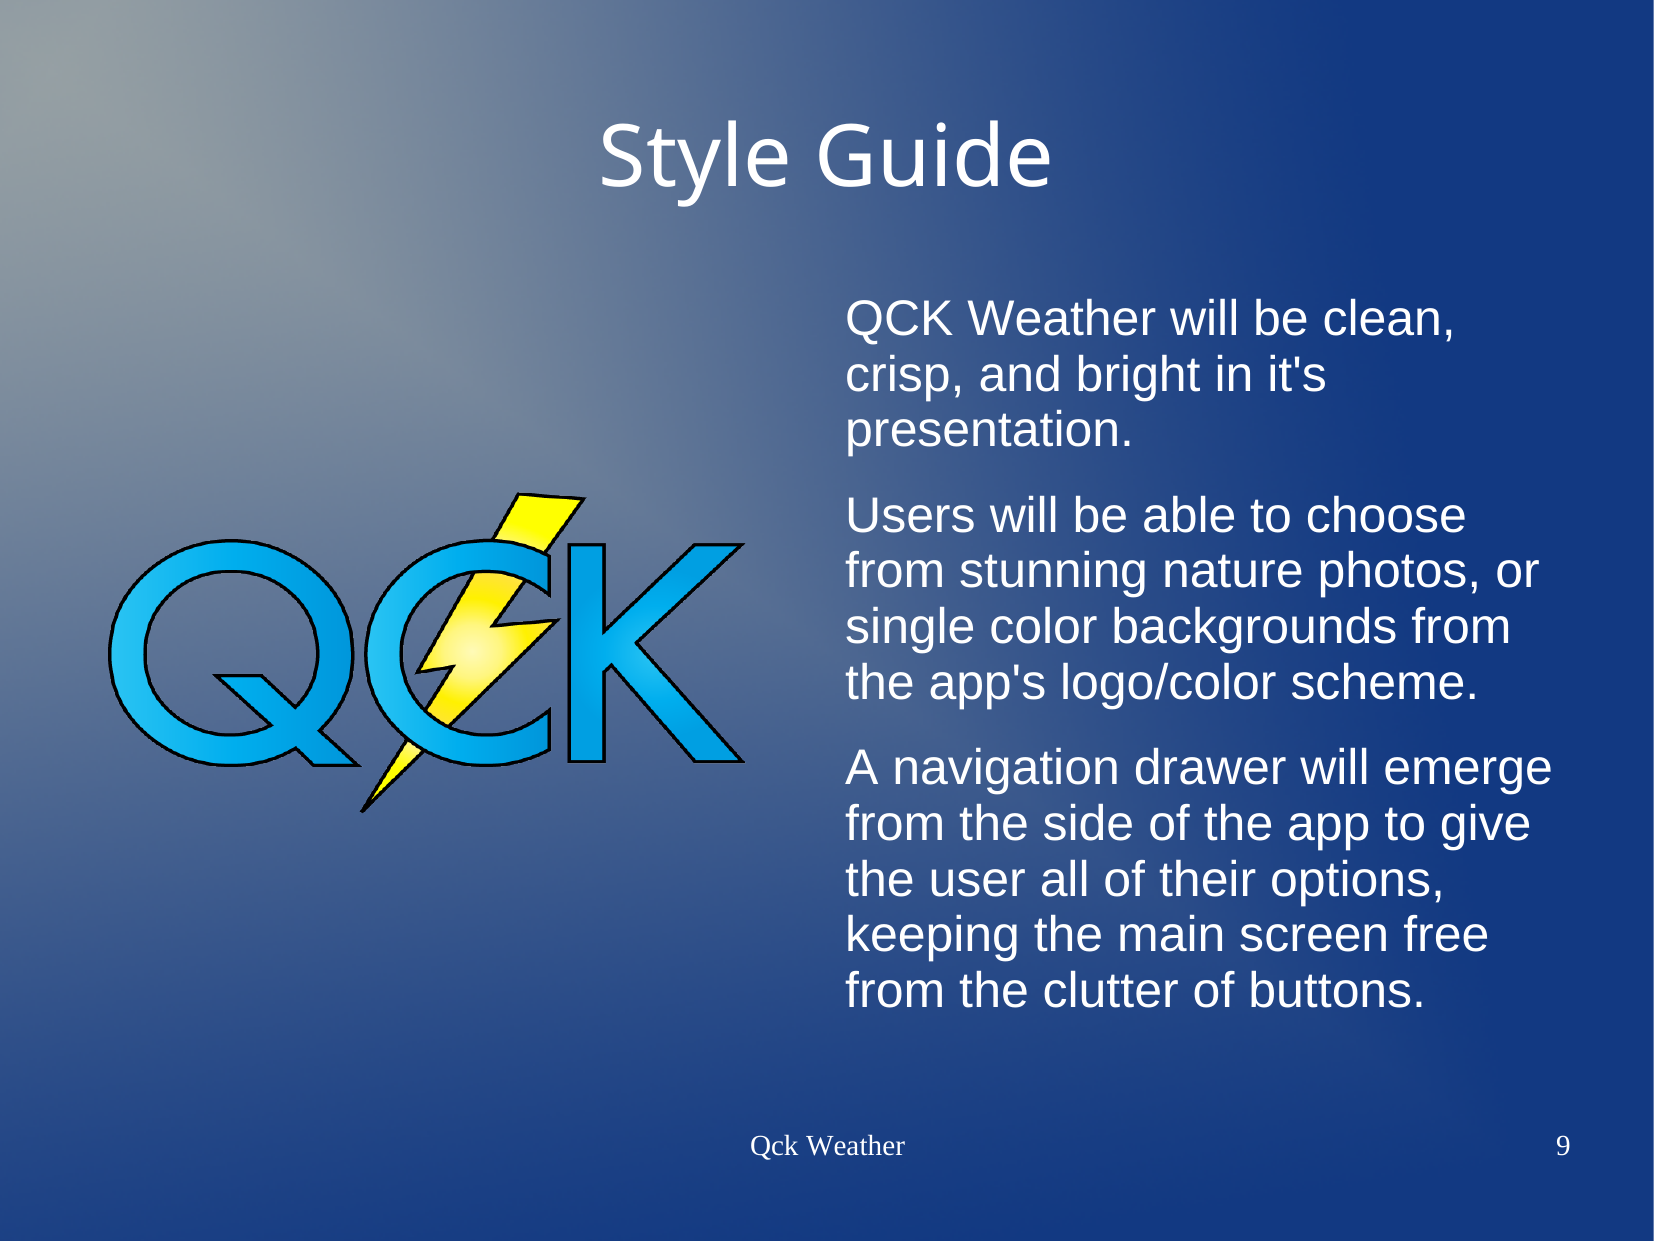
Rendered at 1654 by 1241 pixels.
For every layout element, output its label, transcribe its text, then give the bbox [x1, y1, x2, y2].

picture [0, 0, 1654, 1241]
title Style Guide [82, 49, 1571, 257]
list QCK Weather will be clean, crisp, and bright in it's presentation. Users will be able to choose from stunning nature photos, or single color backgrounds from the app's logo/color scheme. A navigation drawer will emerge from the side of the app to give the user all of their options, keeping the main screen free from the clutter of buttons. [845, 290, 1572, 1109]
